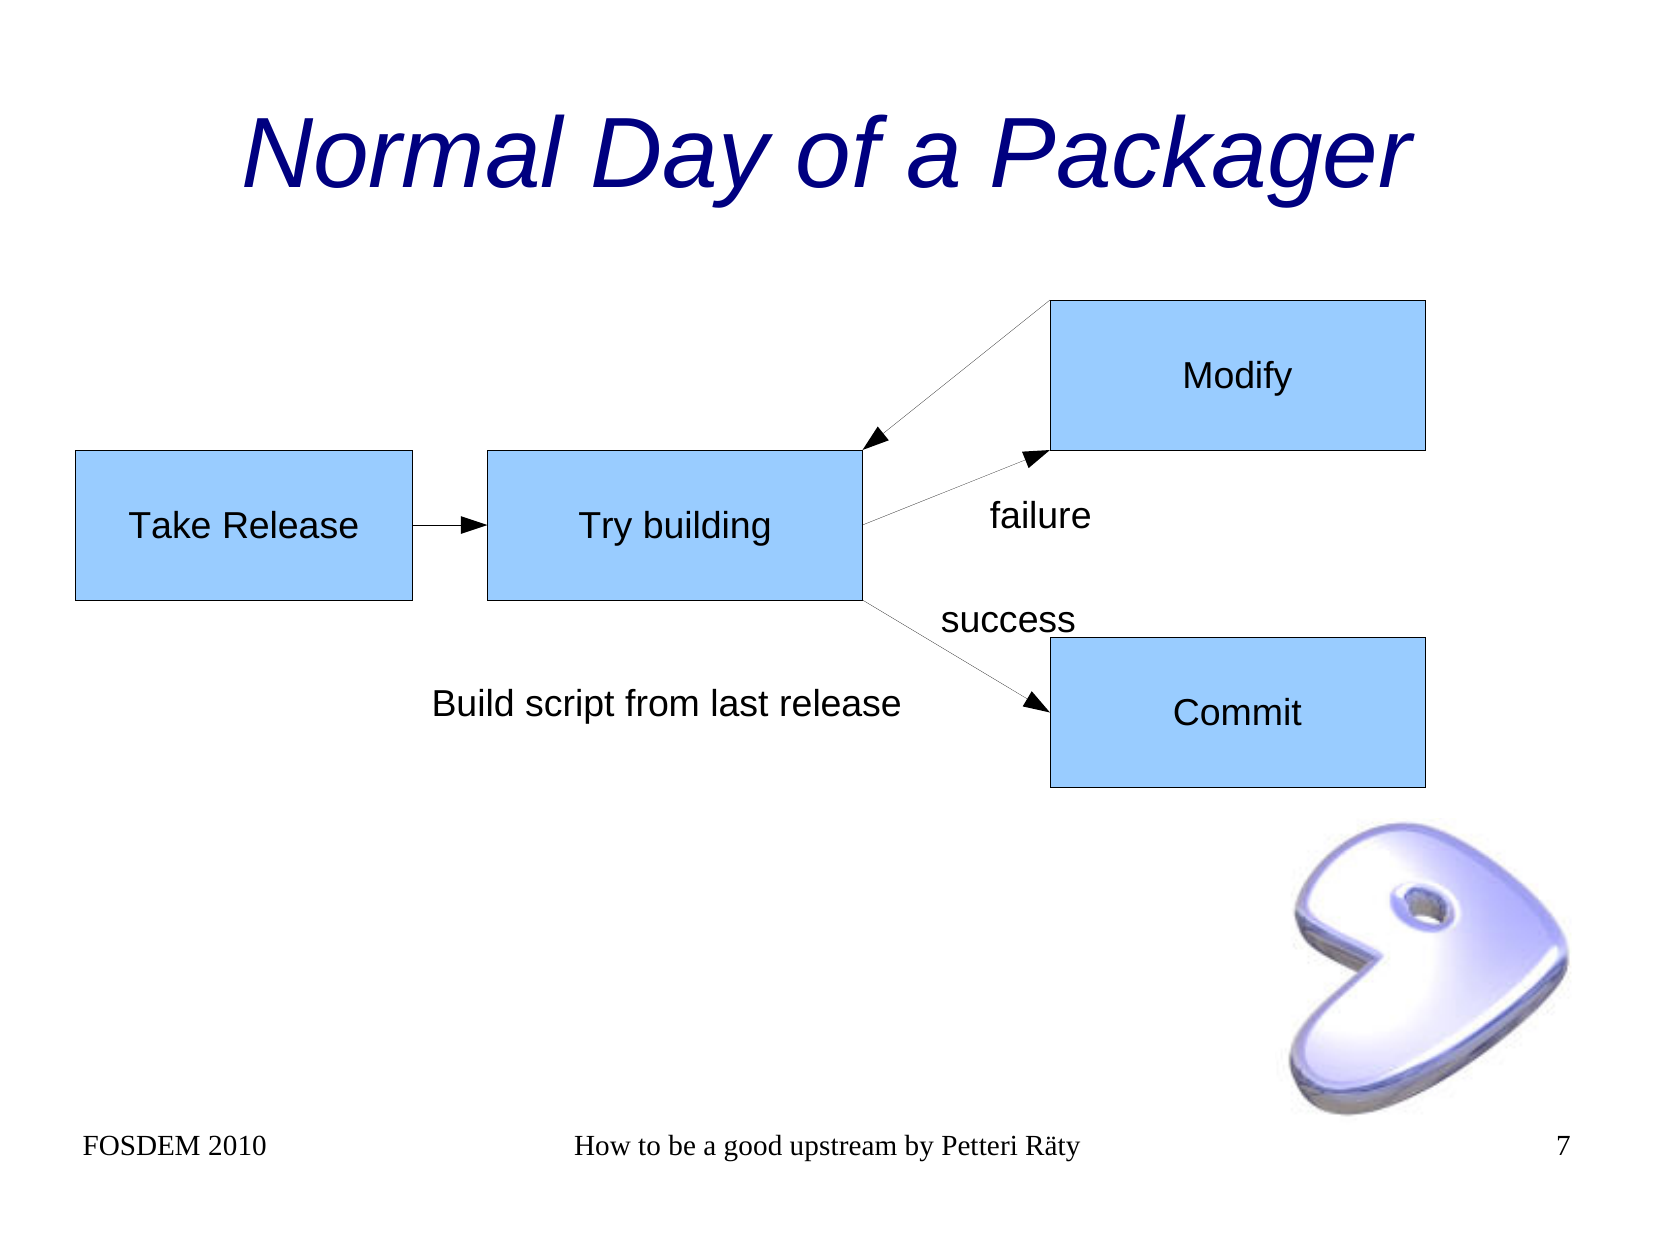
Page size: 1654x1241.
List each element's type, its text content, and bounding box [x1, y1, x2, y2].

text_box failure [975, 487, 1107, 545]
text_box Take Release [75, 450, 413, 601]
text_box Try building [487, 450, 863, 601]
text_box Build script from last release [416, 674, 918, 732]
title Normal Day of a Packager [82, 49, 1571, 257]
text_box success [926, 591, 1092, 649]
picture [1275, 818, 1576, 1125]
text_box Commit [1050, 637, 1426, 788]
text_box Modify [1050, 300, 1426, 451]
